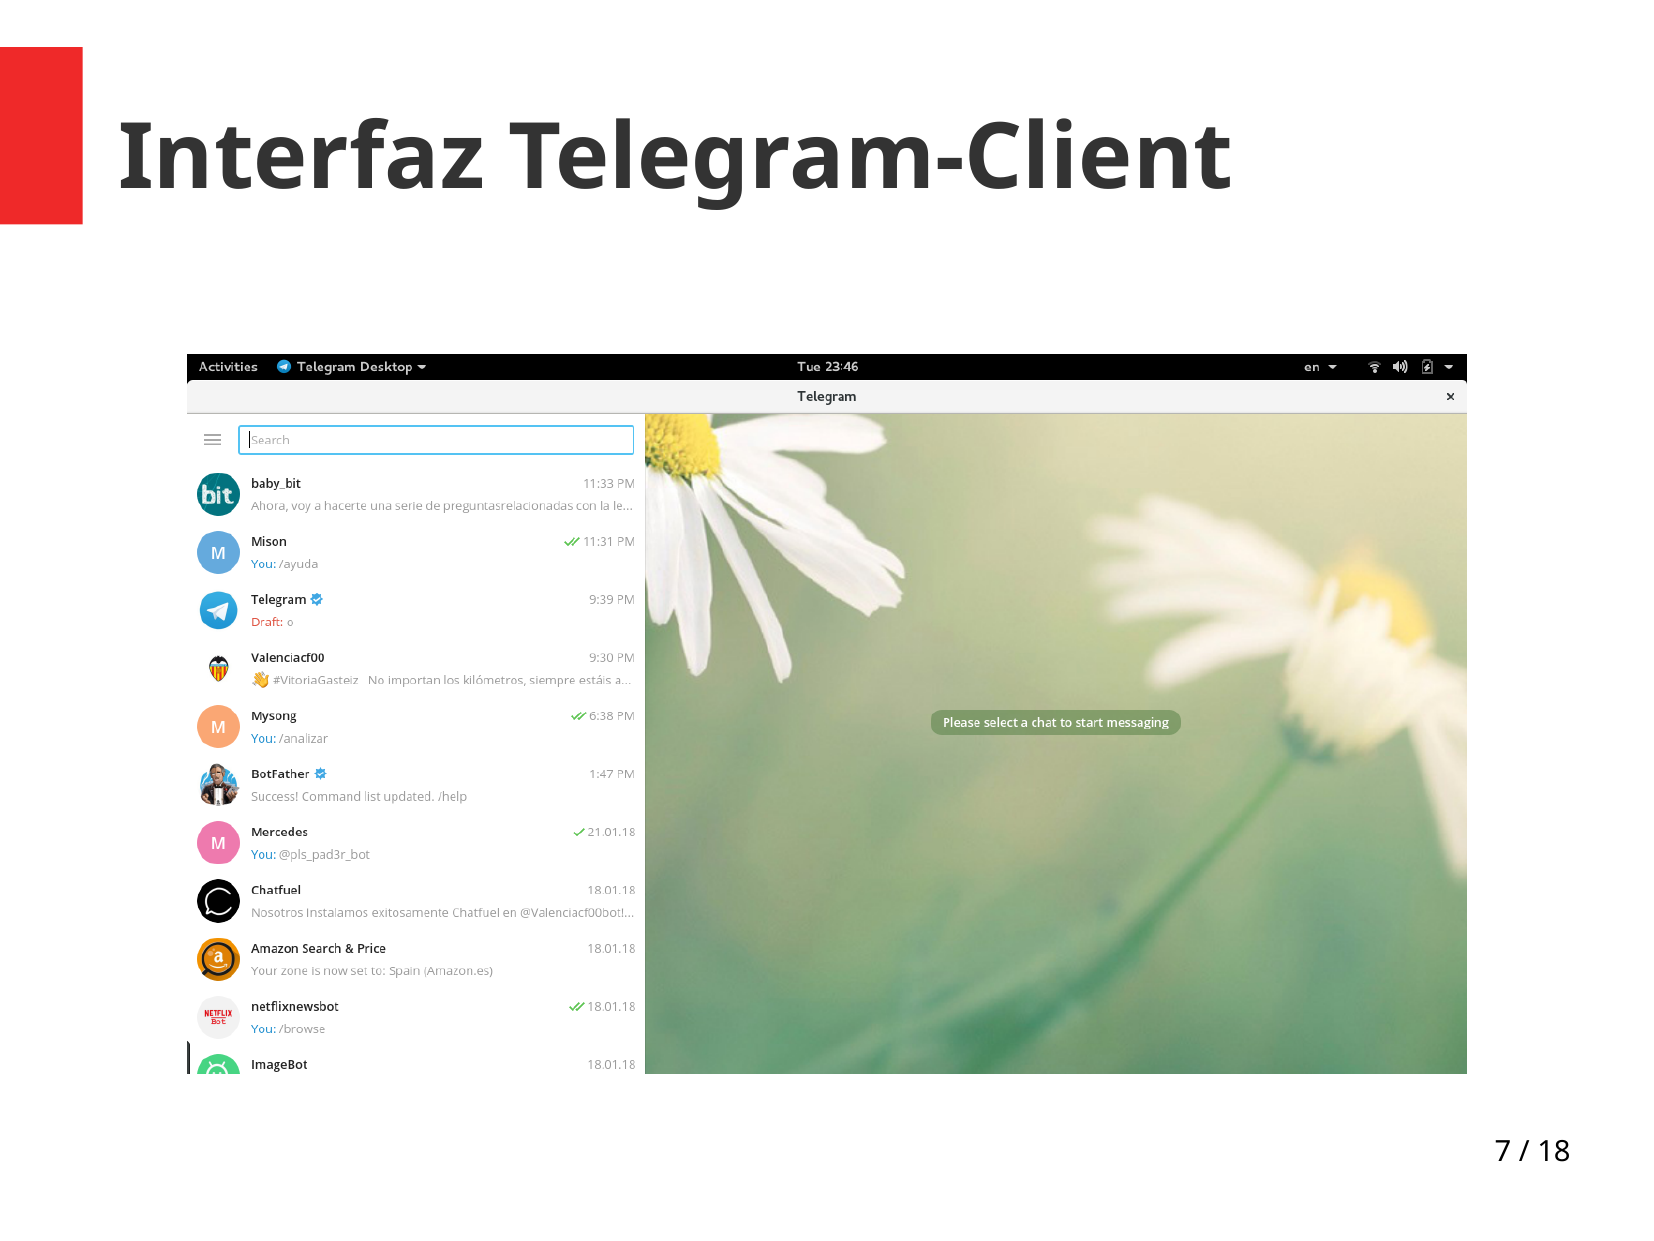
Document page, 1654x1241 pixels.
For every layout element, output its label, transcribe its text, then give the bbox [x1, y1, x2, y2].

picture [187, 354, 1467, 1074]
title Interfaz Telegram-Client [118, 49, 1571, 257]
